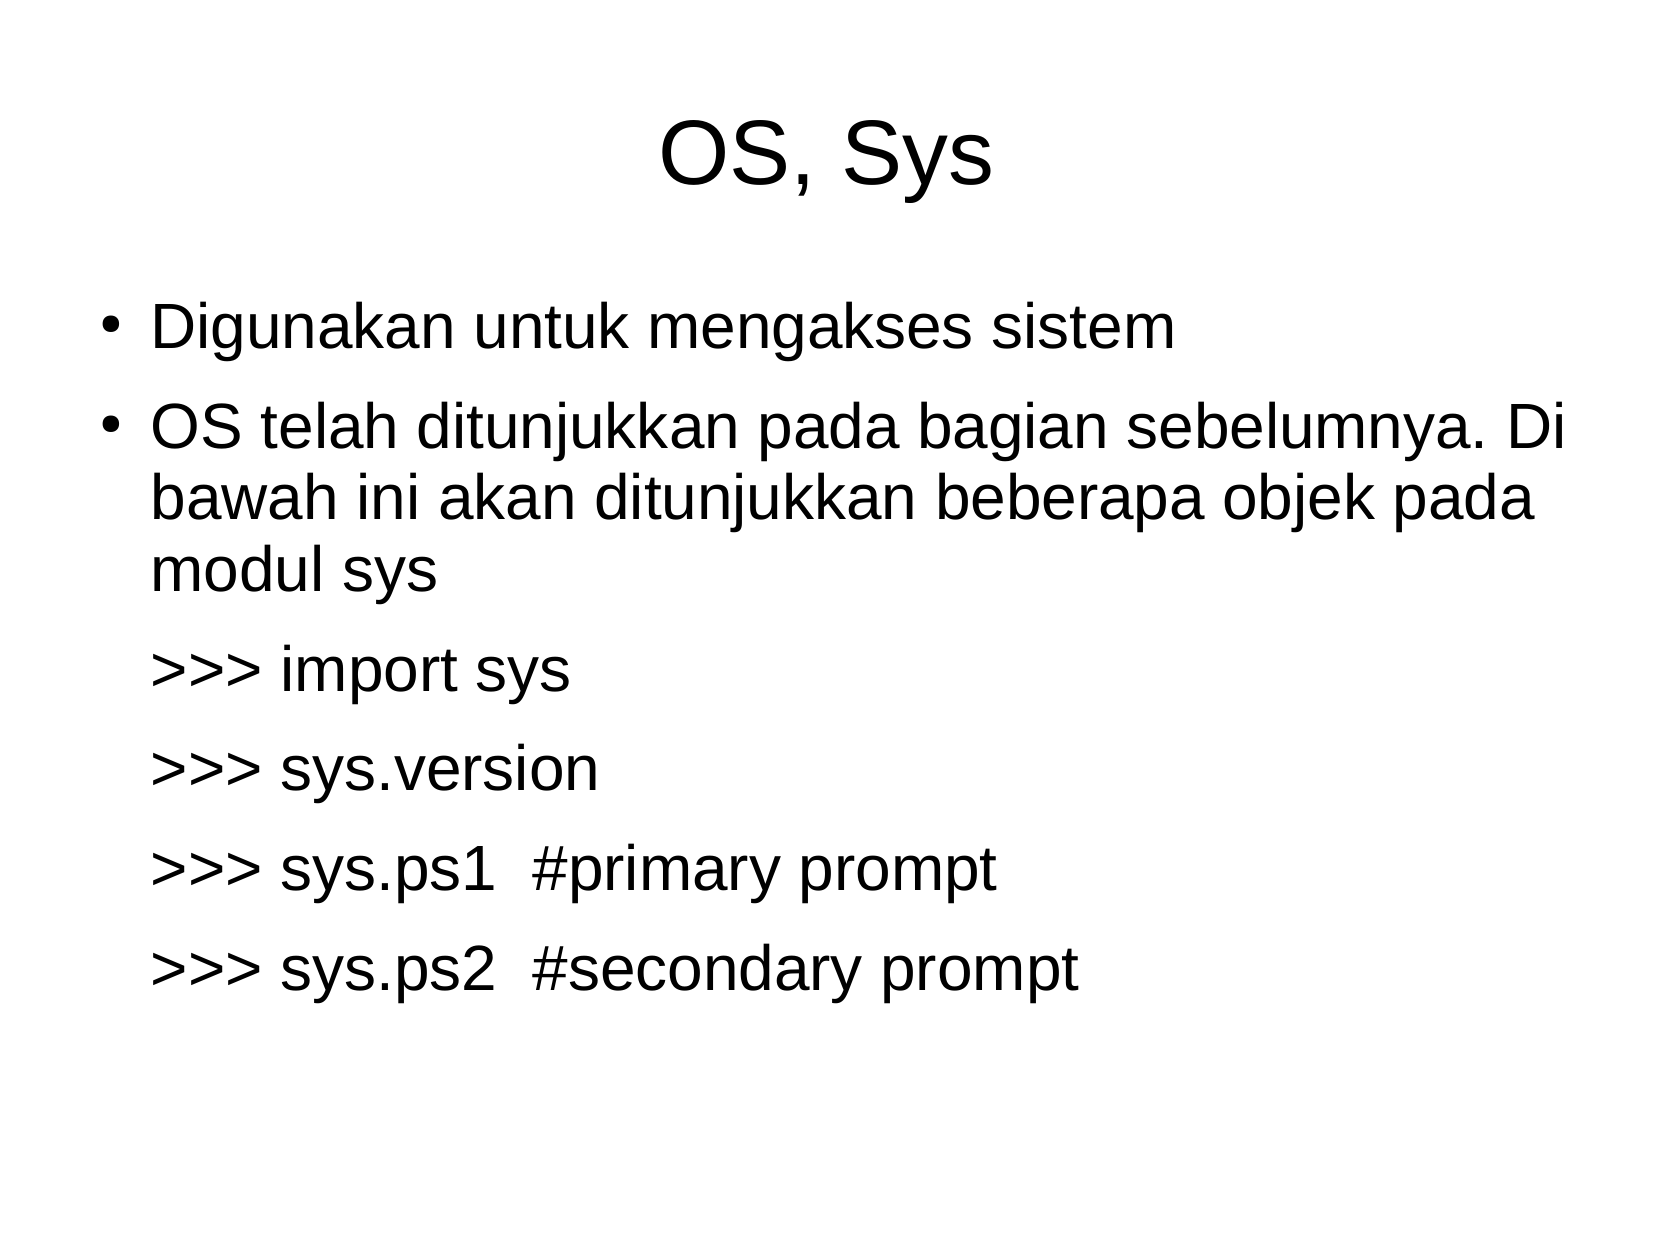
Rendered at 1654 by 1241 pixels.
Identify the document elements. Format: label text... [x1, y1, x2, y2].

list Digunakan untuk mengakses sistem OS telah ditunjukkan pada bagian sebelumnya. Di bawah ini akan ditunjukkan beberapa objek pada modul sys >>> import sys >>> sys.version >>> sys.ps1 #primary prompt >>> sys.ps2 #secondary prompt [82, 290, 1571, 1010]
title OS, Sys [82, 49, 1571, 257]
